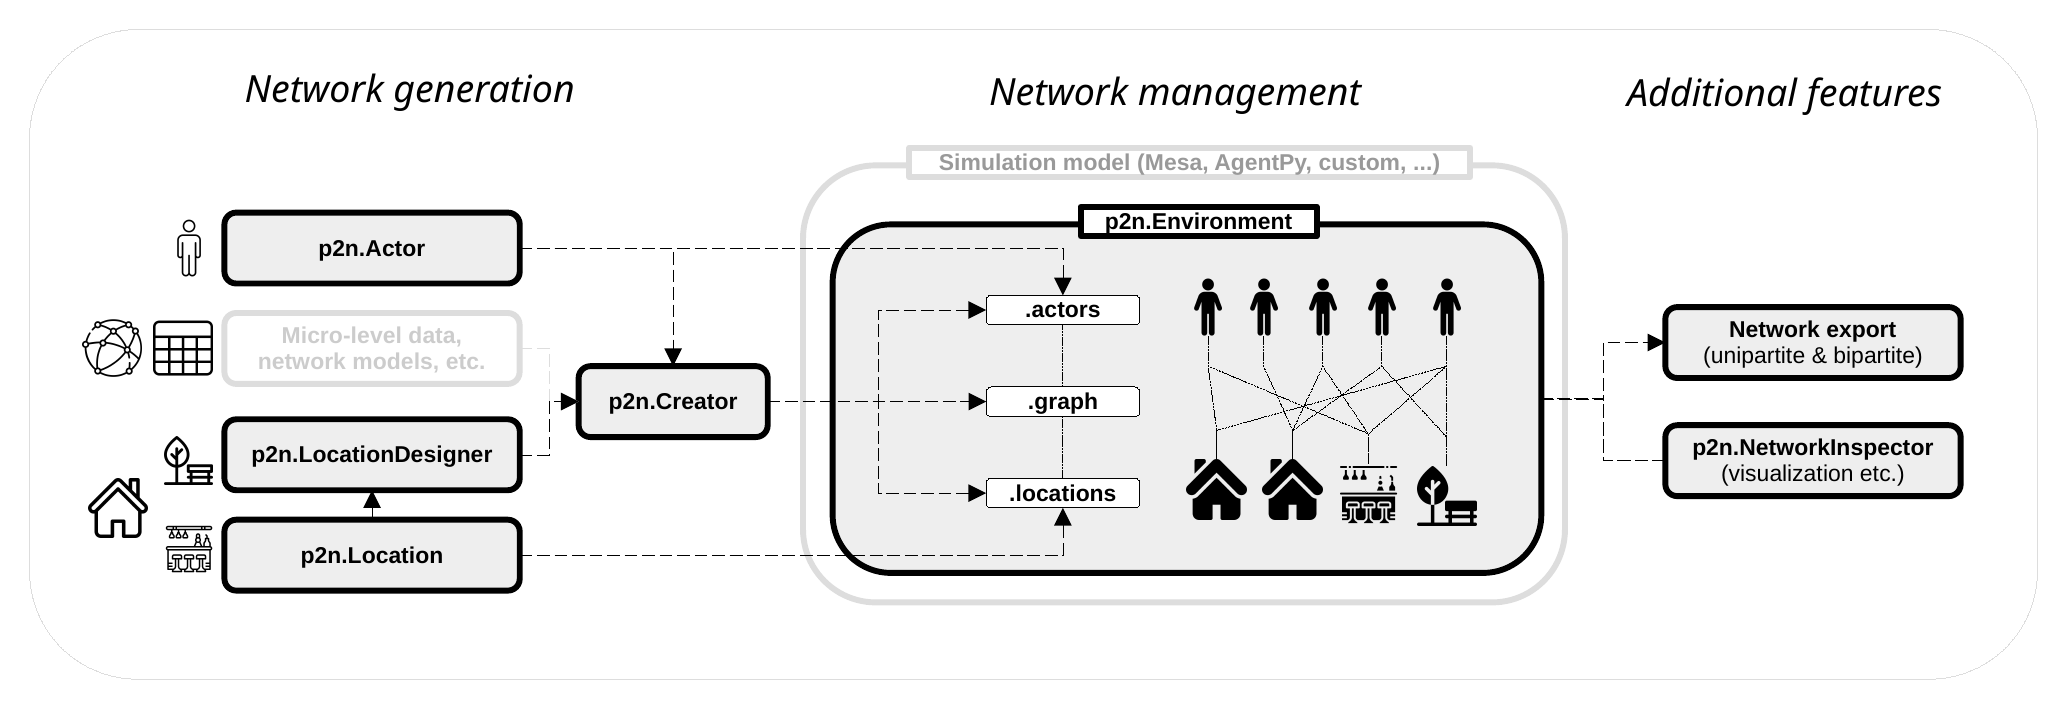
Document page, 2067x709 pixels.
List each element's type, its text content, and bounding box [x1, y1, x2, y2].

text_box .actors [986, 295, 1140, 325]
text_box .locations [986, 478, 1140, 508]
text_box Network management [974, 58, 1420, 124]
picture [88, 478, 148, 538]
text_box p2n.NetworkInspector (visualization etc.) [1665, 425, 1961, 497]
text_box p2n.Creator [578, 366, 768, 438]
picture [164, 436, 213, 485]
text_box p2n.Location [224, 519, 520, 591]
text_box Simulation model (Mesa, AgentPy, custom, ...) [909, 147, 1471, 178]
text_box [29, 29, 2038, 680]
text_box .graph [986, 386, 1140, 417]
text_box p2n.LocationDesigner [224, 419, 520, 491]
text_box Micro-level data, network models, etc. [224, 312, 520, 384]
text_box Network generation [229, 55, 631, 121]
picture [159, 218, 219, 278]
picture [153, 318, 213, 378]
picture [82, 318, 142, 378]
text_box Network export (unipartite & bipartite) [1665, 307, 1961, 379]
text_box p2n.Actor [224, 212, 520, 284]
text_box Additional features [1612, 59, 2001, 124]
picture [165, 525, 213, 573]
